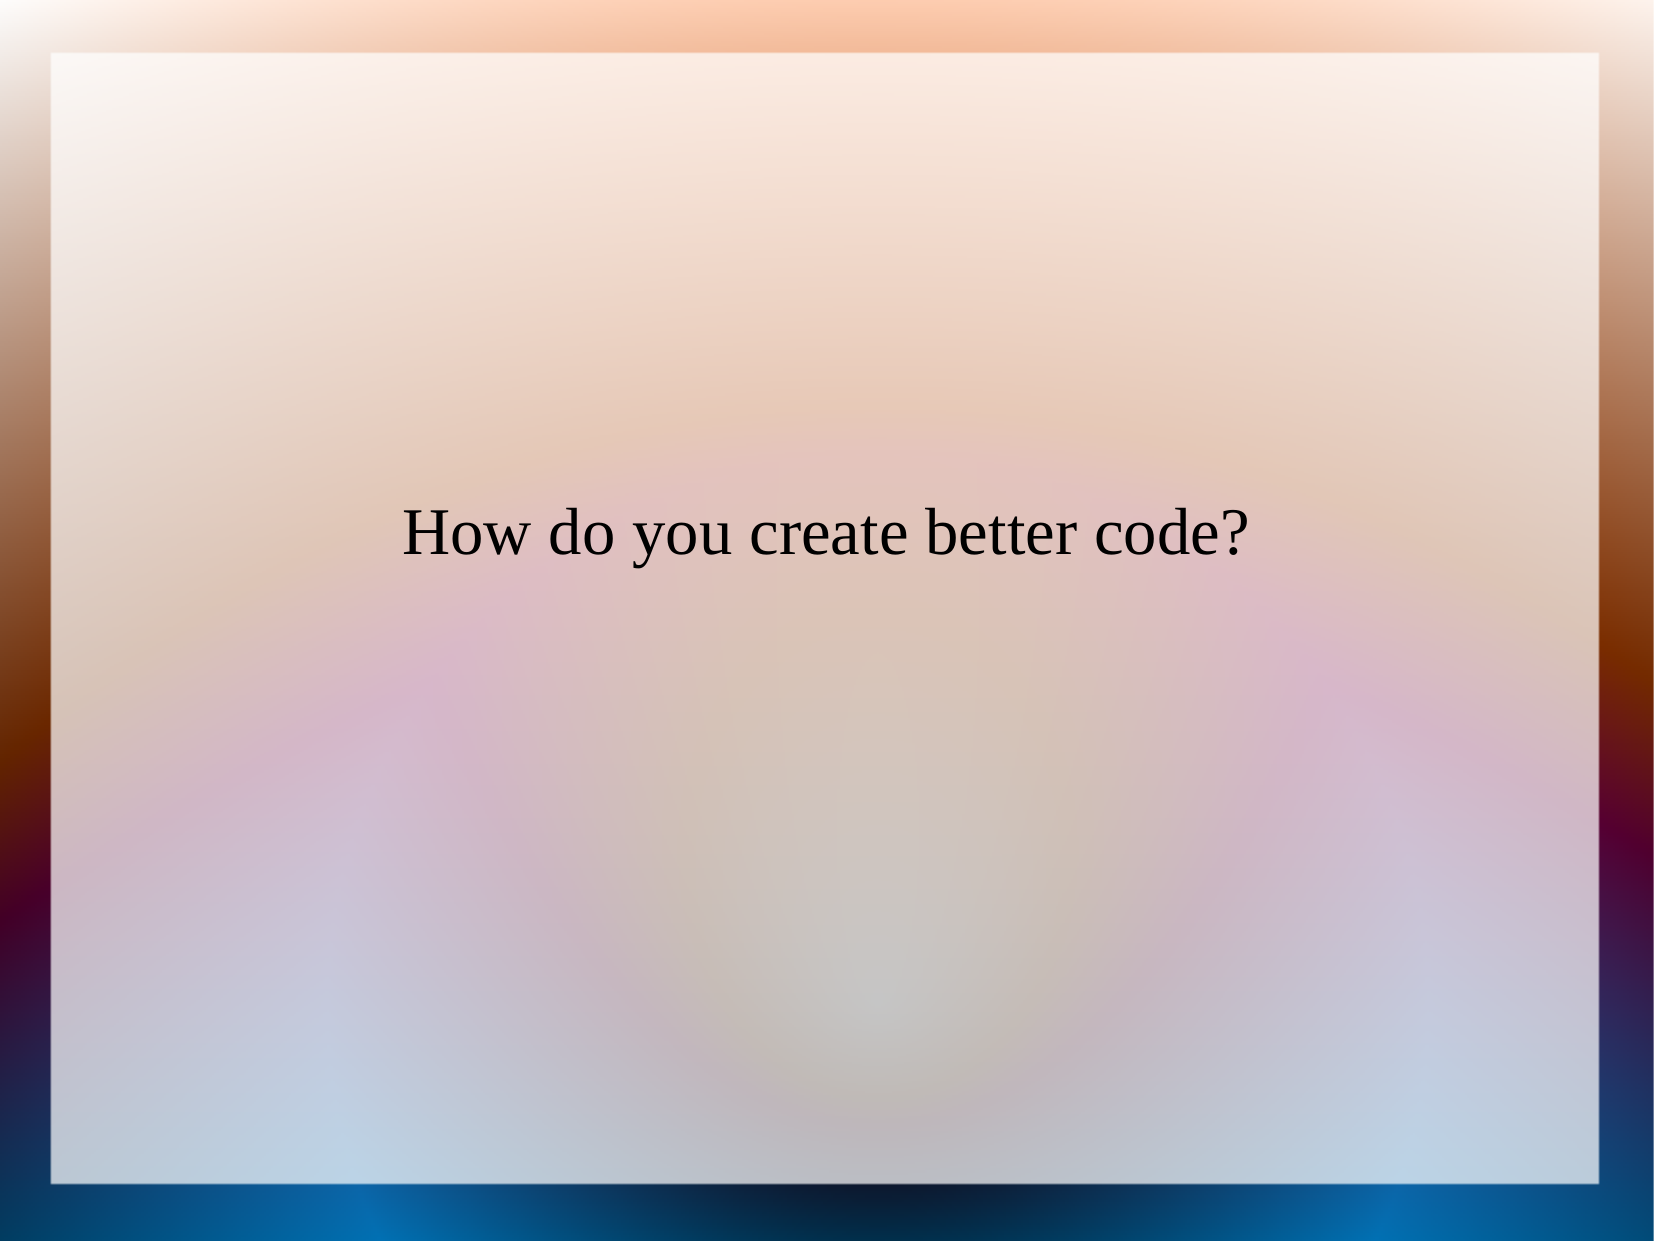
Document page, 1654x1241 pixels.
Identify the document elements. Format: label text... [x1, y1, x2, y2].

picture [0, 0, 1654, 1241]
subtitle How do you create better code? [82, 55, 1571, 1010]
